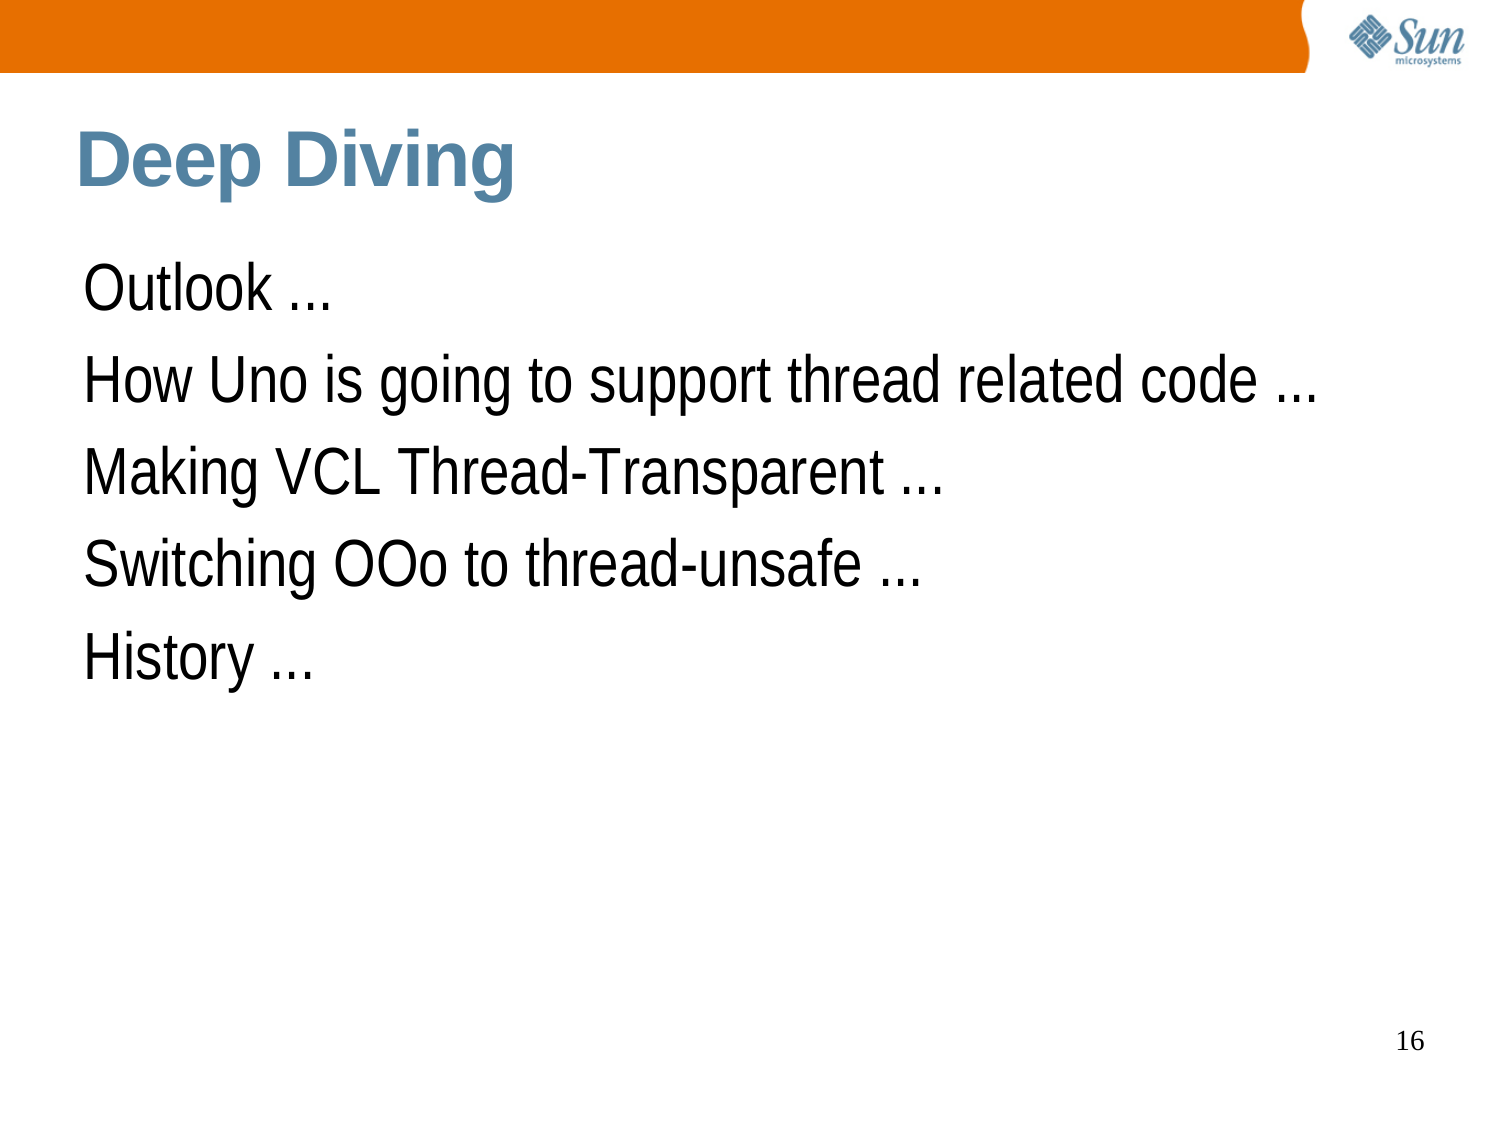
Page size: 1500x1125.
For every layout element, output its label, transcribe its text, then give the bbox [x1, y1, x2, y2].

picture [0, 0, 1500, 73]
list Outlook ... How Uno is going to support thread related code ... Making VCL Thread-Transparent ... Switching OOo to thread-unsafe ... History ... [64, 258, 1401, 1062]
title Deep Diving [75, 123, 1437, 227]
